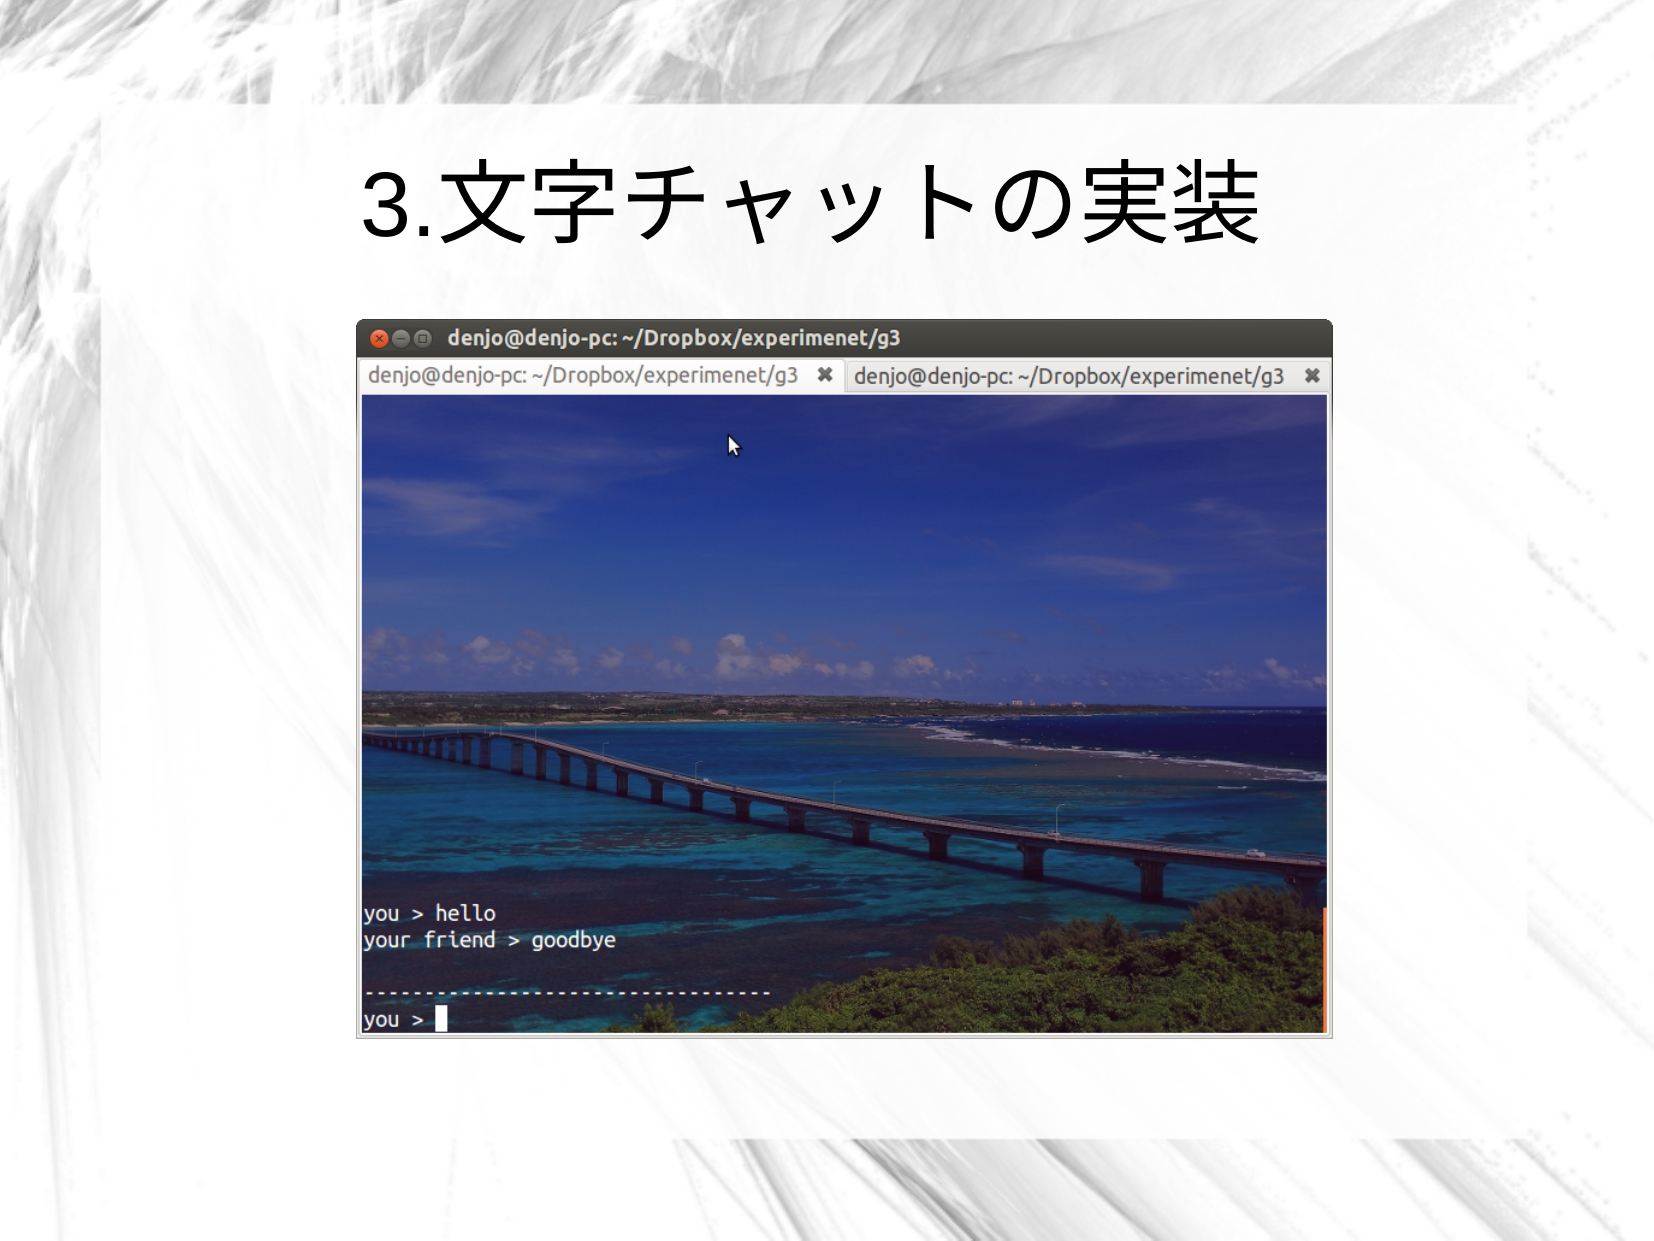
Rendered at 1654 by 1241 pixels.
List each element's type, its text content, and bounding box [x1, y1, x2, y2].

picture [0, 0, 1654, 1241]
title 3.文字チャットの実装 [118, 112, 1506, 281]
